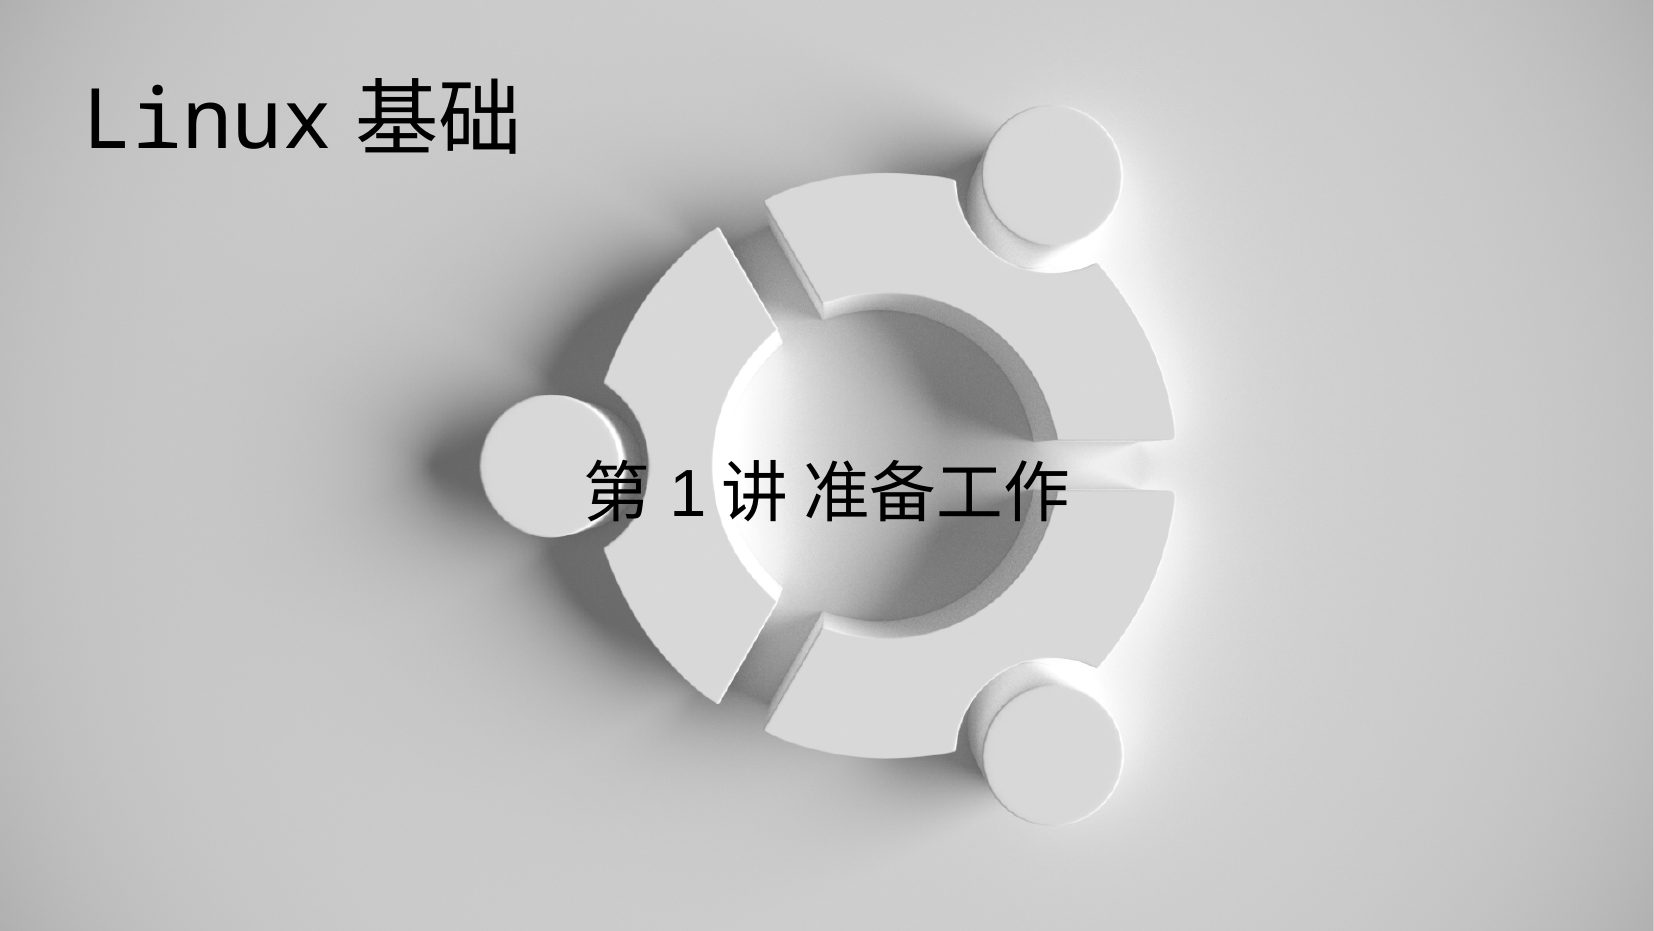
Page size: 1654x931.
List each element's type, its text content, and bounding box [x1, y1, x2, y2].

title Linux基础 [82, 37, 1571, 189]
subtitle 第1讲 准备工作 [82, 217, 1571, 758]
picture [0, 0, 1654, 931]
